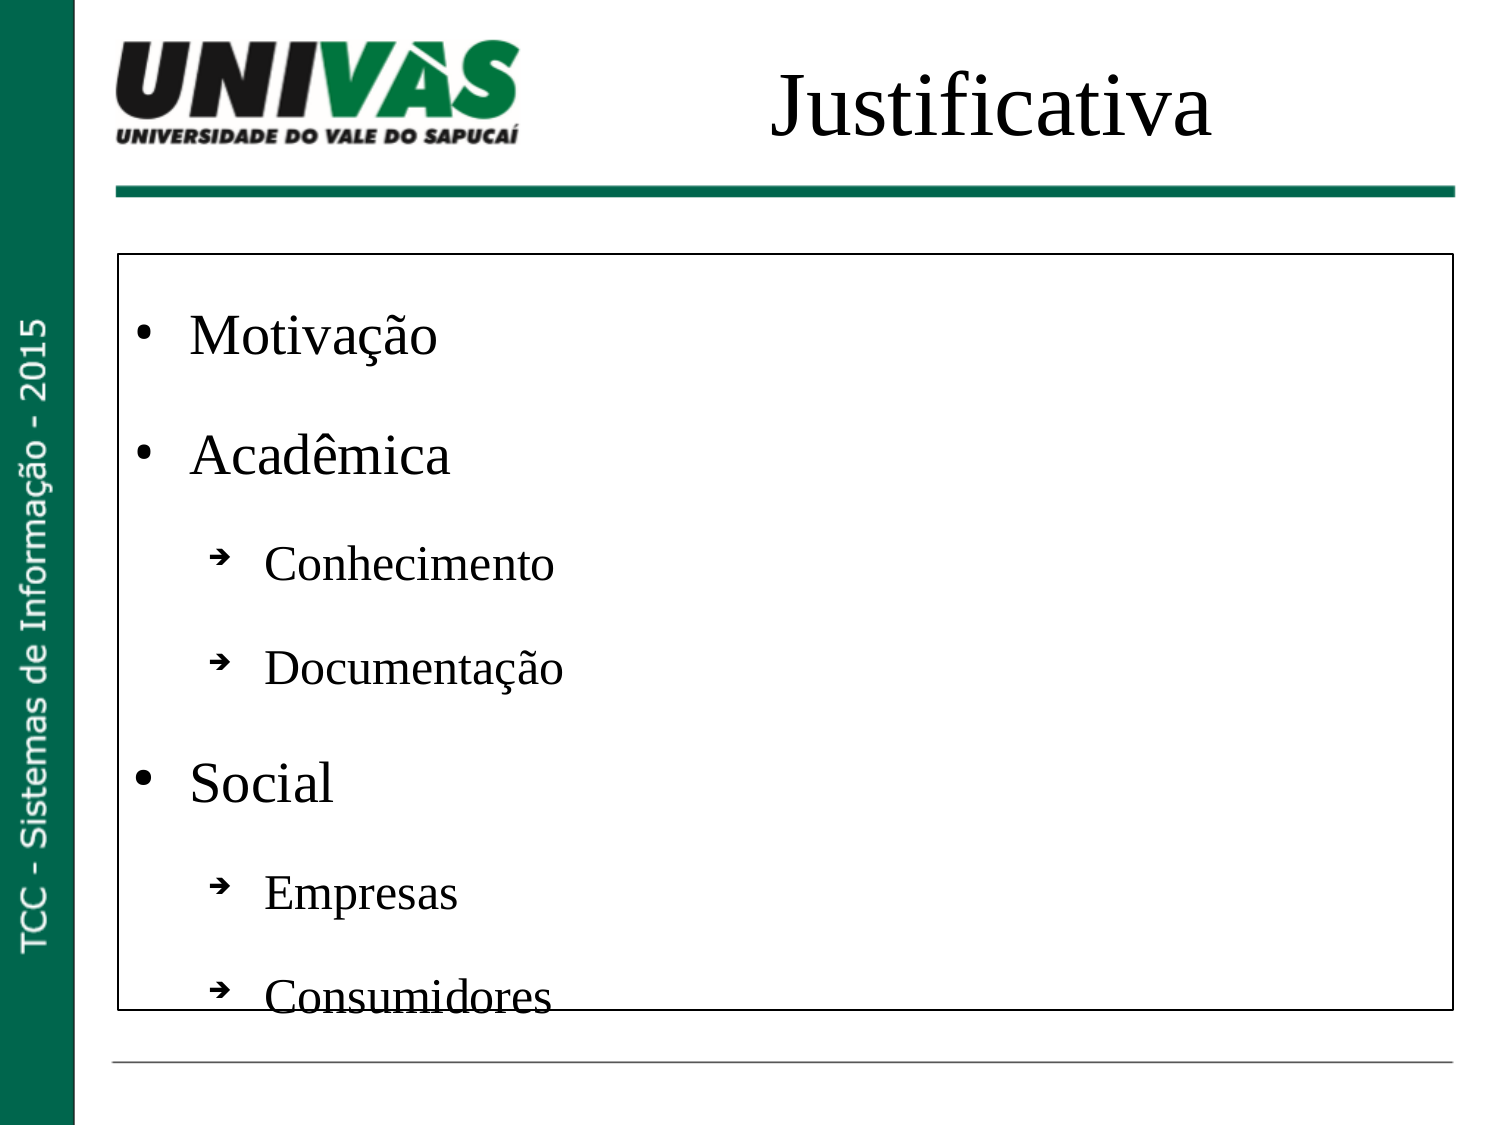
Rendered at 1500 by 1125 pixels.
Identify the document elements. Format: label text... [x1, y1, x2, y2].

text_box Motivação Acadêmica Conhecimento Documentação Social Empresas Consumidores [118, 253, 1453, 1010]
title Justificativa [531, 23, 1454, 174]
picture [0, 0, 1500, 1125]
